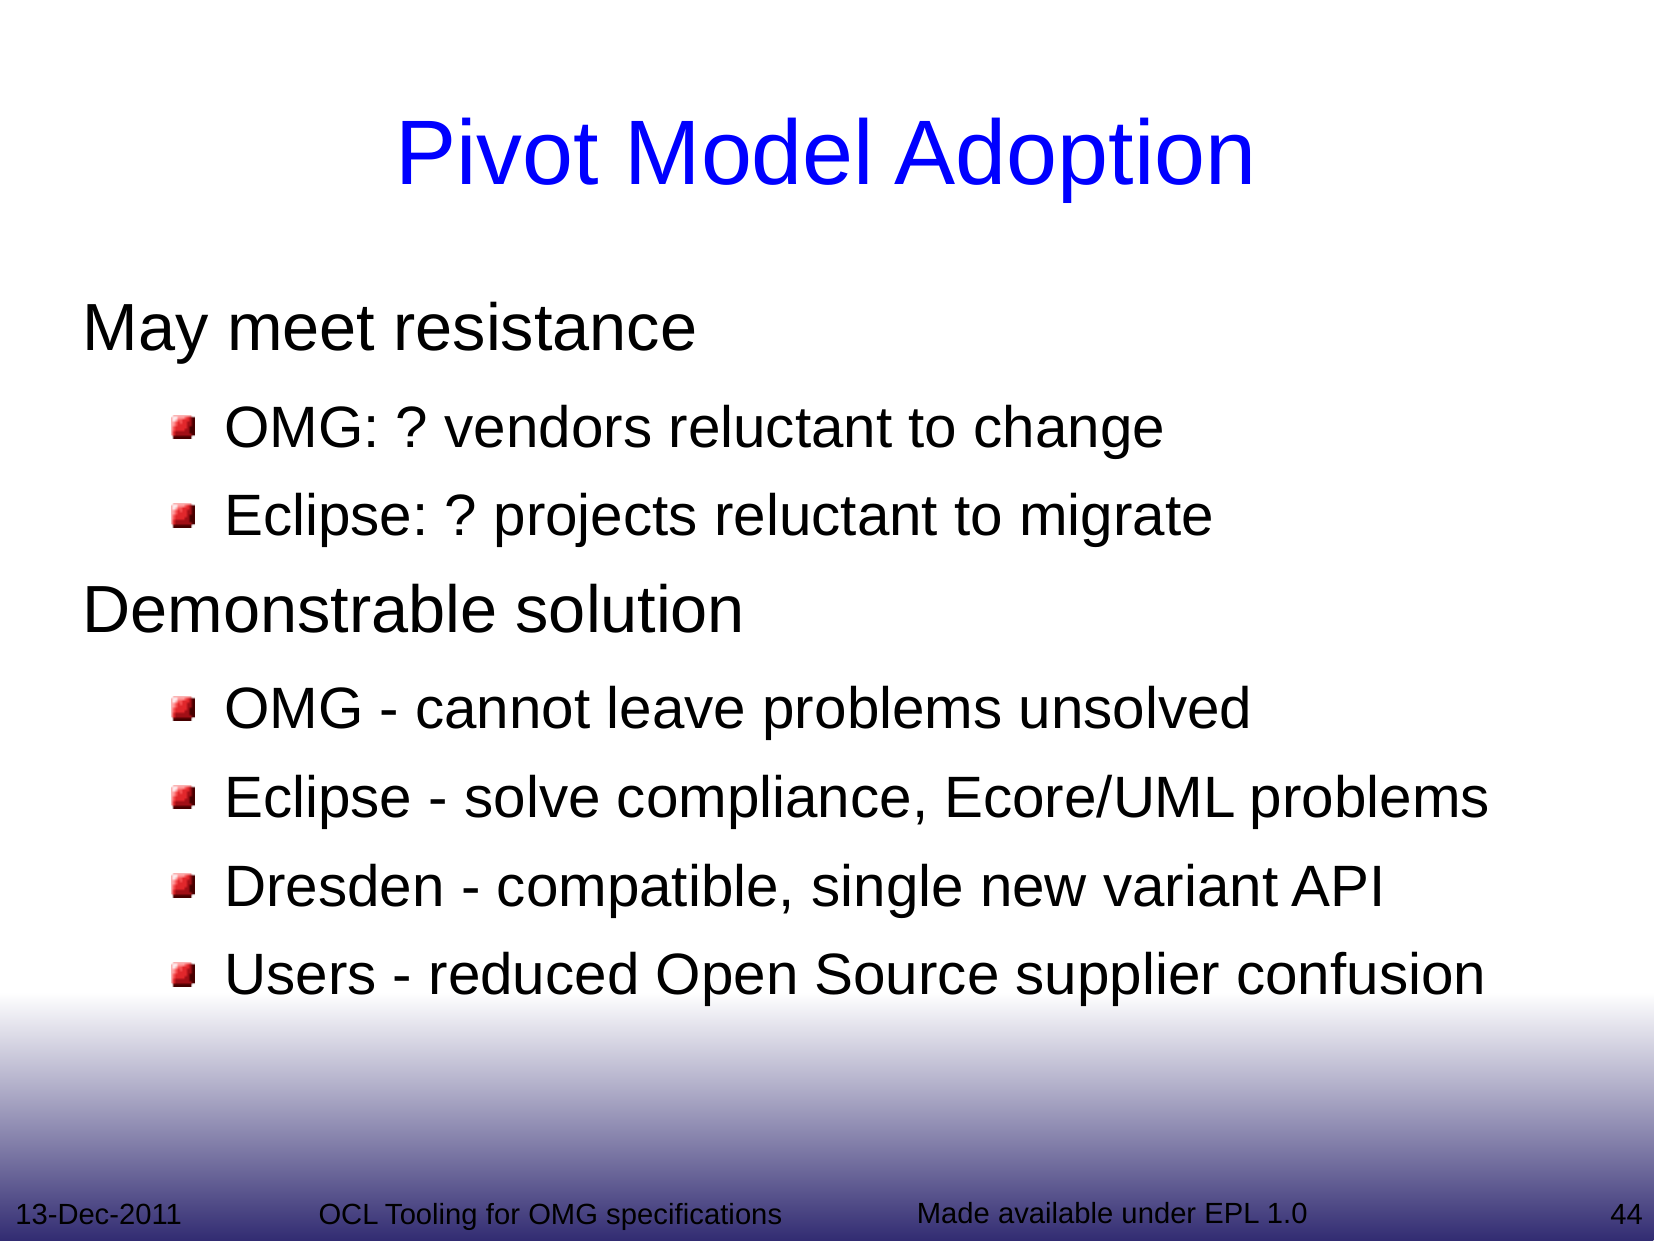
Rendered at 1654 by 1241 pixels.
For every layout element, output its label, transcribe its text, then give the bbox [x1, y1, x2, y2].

list May meet resistance OMG: ? vendors reluctant to change Eclipse: ? projects reluctant to migrate Demonstrable solution OMG - cannot leave problems unsolved Eclipse - solve compliance, Ecore/UML problems Dresden - compatible, single new variant API Users - reduced Open Source supplier confusion [82, 290, 1571, 1094]
title Pivot Model Adoption [82, 56, 1571, 250]
